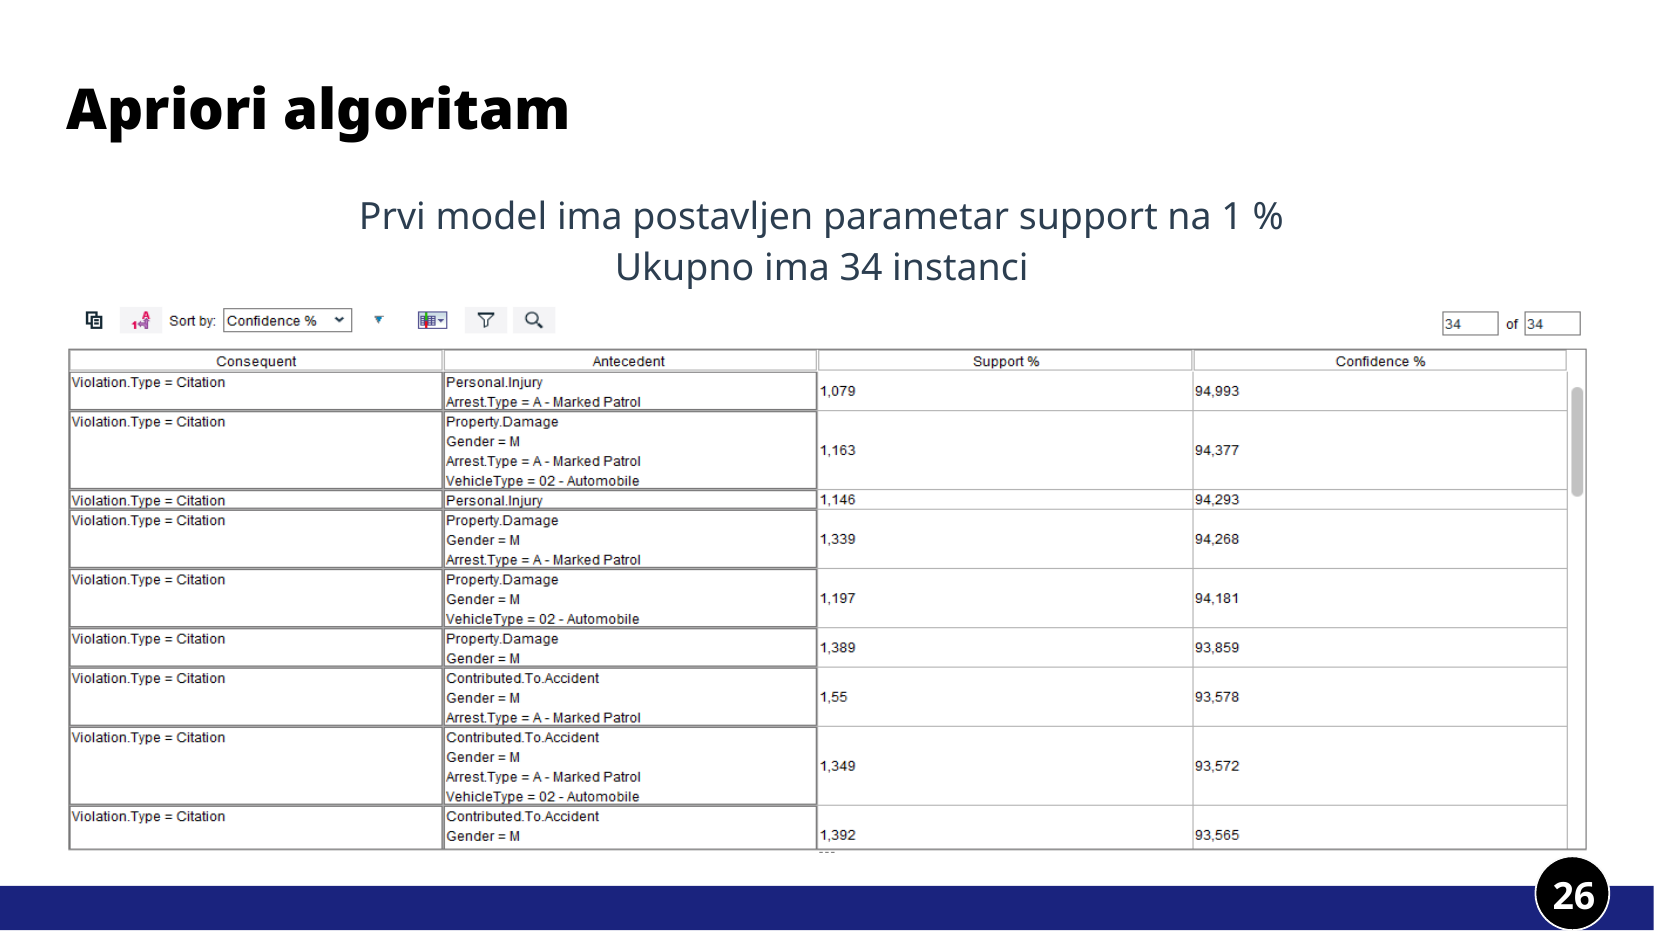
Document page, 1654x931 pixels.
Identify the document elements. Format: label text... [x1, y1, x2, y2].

picture [59, 295, 1595, 853]
text_box Prvi model ima postavljen parametar support na 1 % Ukupno ima 34 instanci [59, 186, 1585, 296]
title Apriori algoritam [66, 48, 1603, 168]
